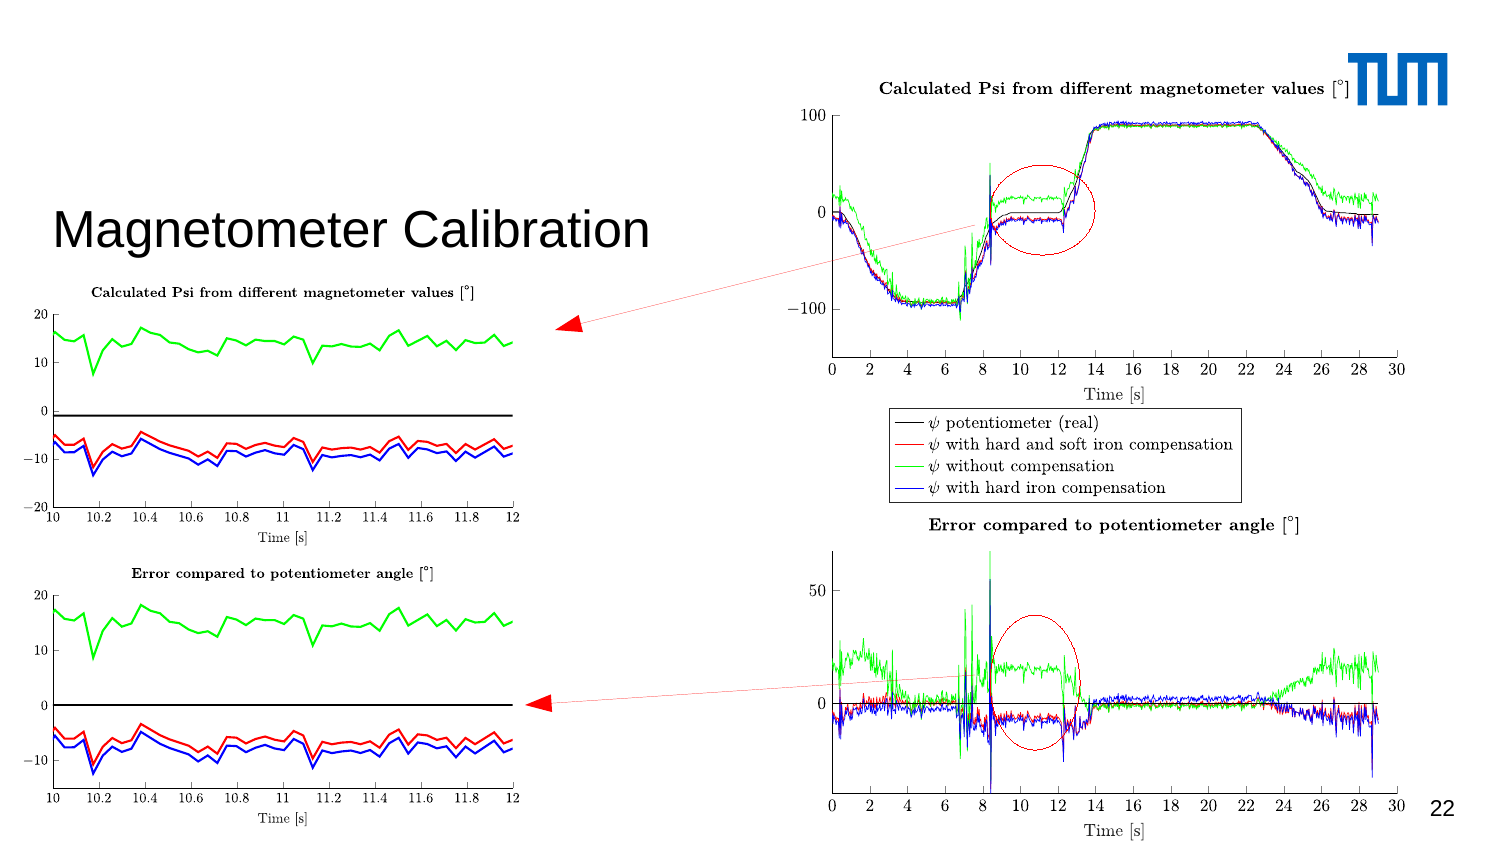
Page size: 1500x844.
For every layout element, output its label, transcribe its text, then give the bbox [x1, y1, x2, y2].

picture [780, 301, 1412, 844]
picture [780, 73, 1412, 159]
picture [17, 279, 526, 832]
title Magnetometer Calibration [52, 159, 1449, 301]
